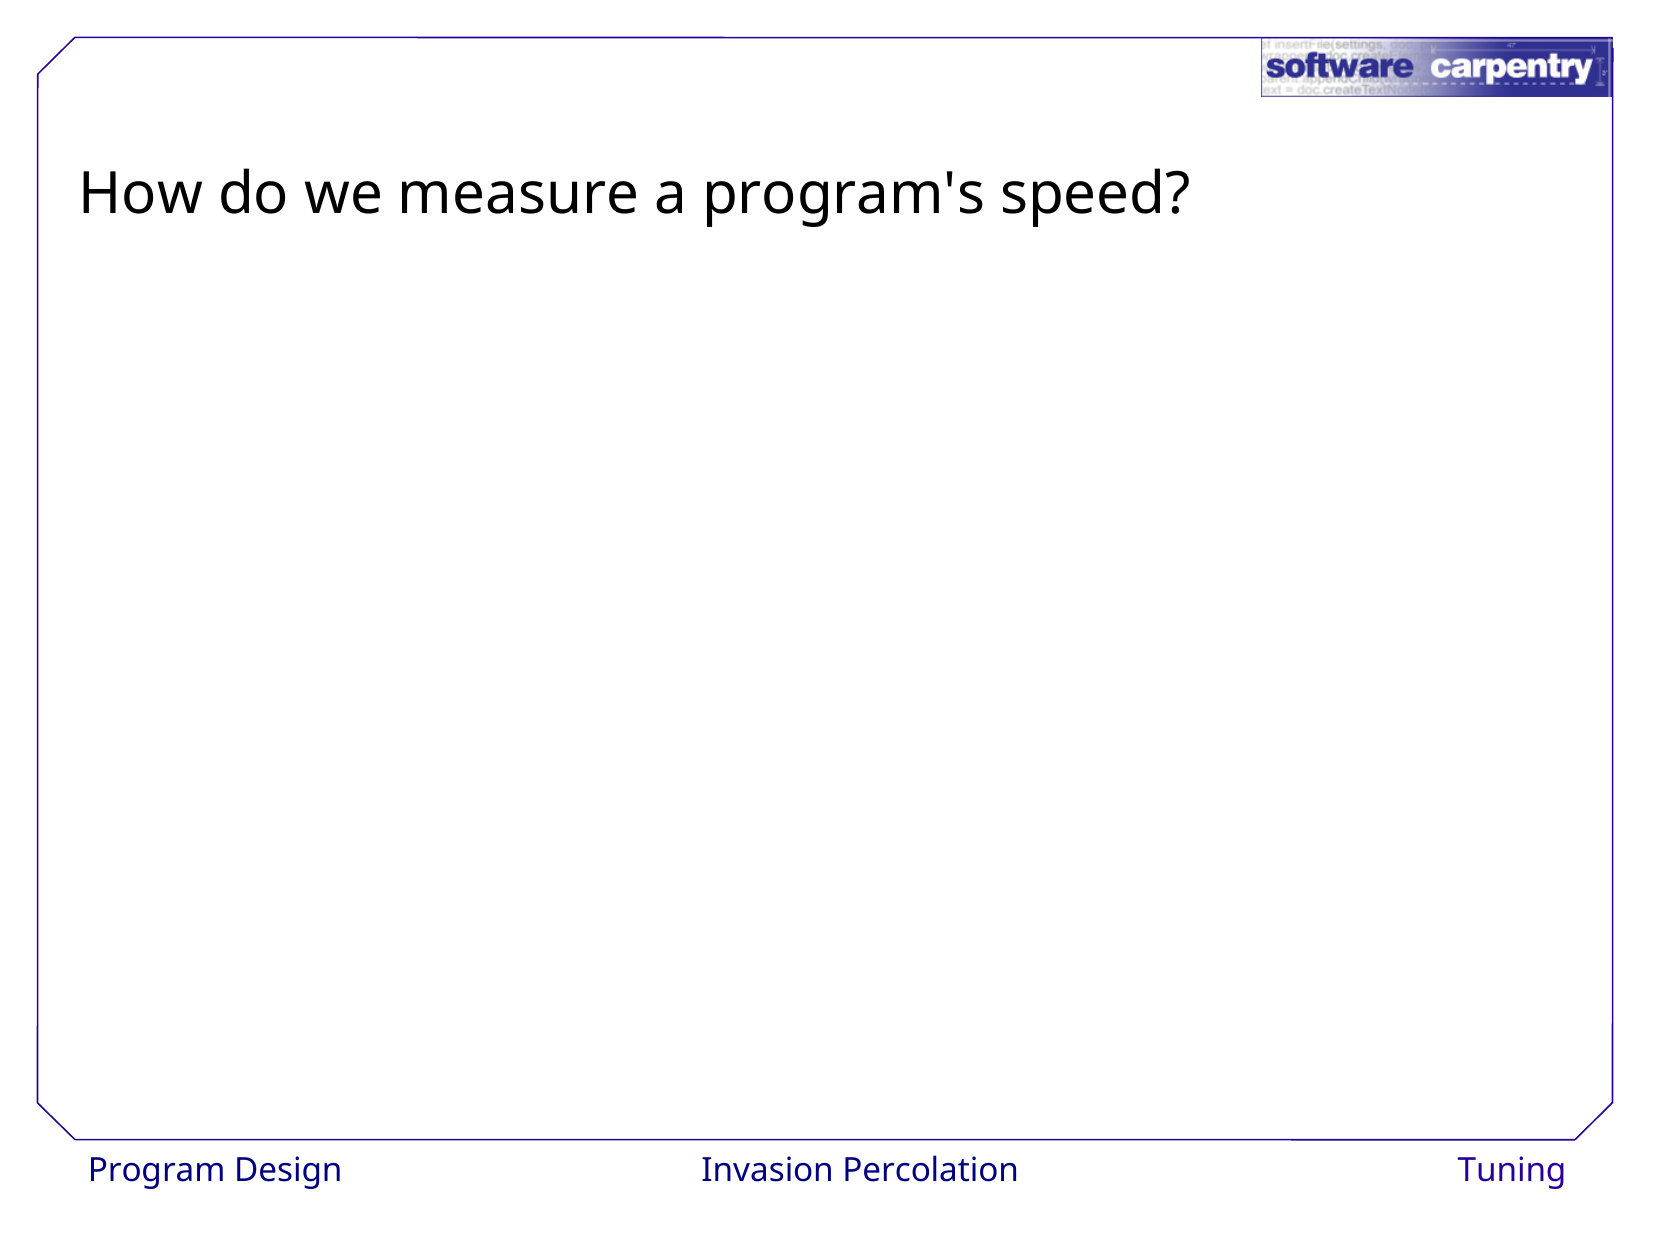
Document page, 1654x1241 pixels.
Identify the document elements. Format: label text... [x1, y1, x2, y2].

picture [1261, 39, 1613, 97]
text_box How do we measure a program's speed? [64, 112, 1356, 233]
